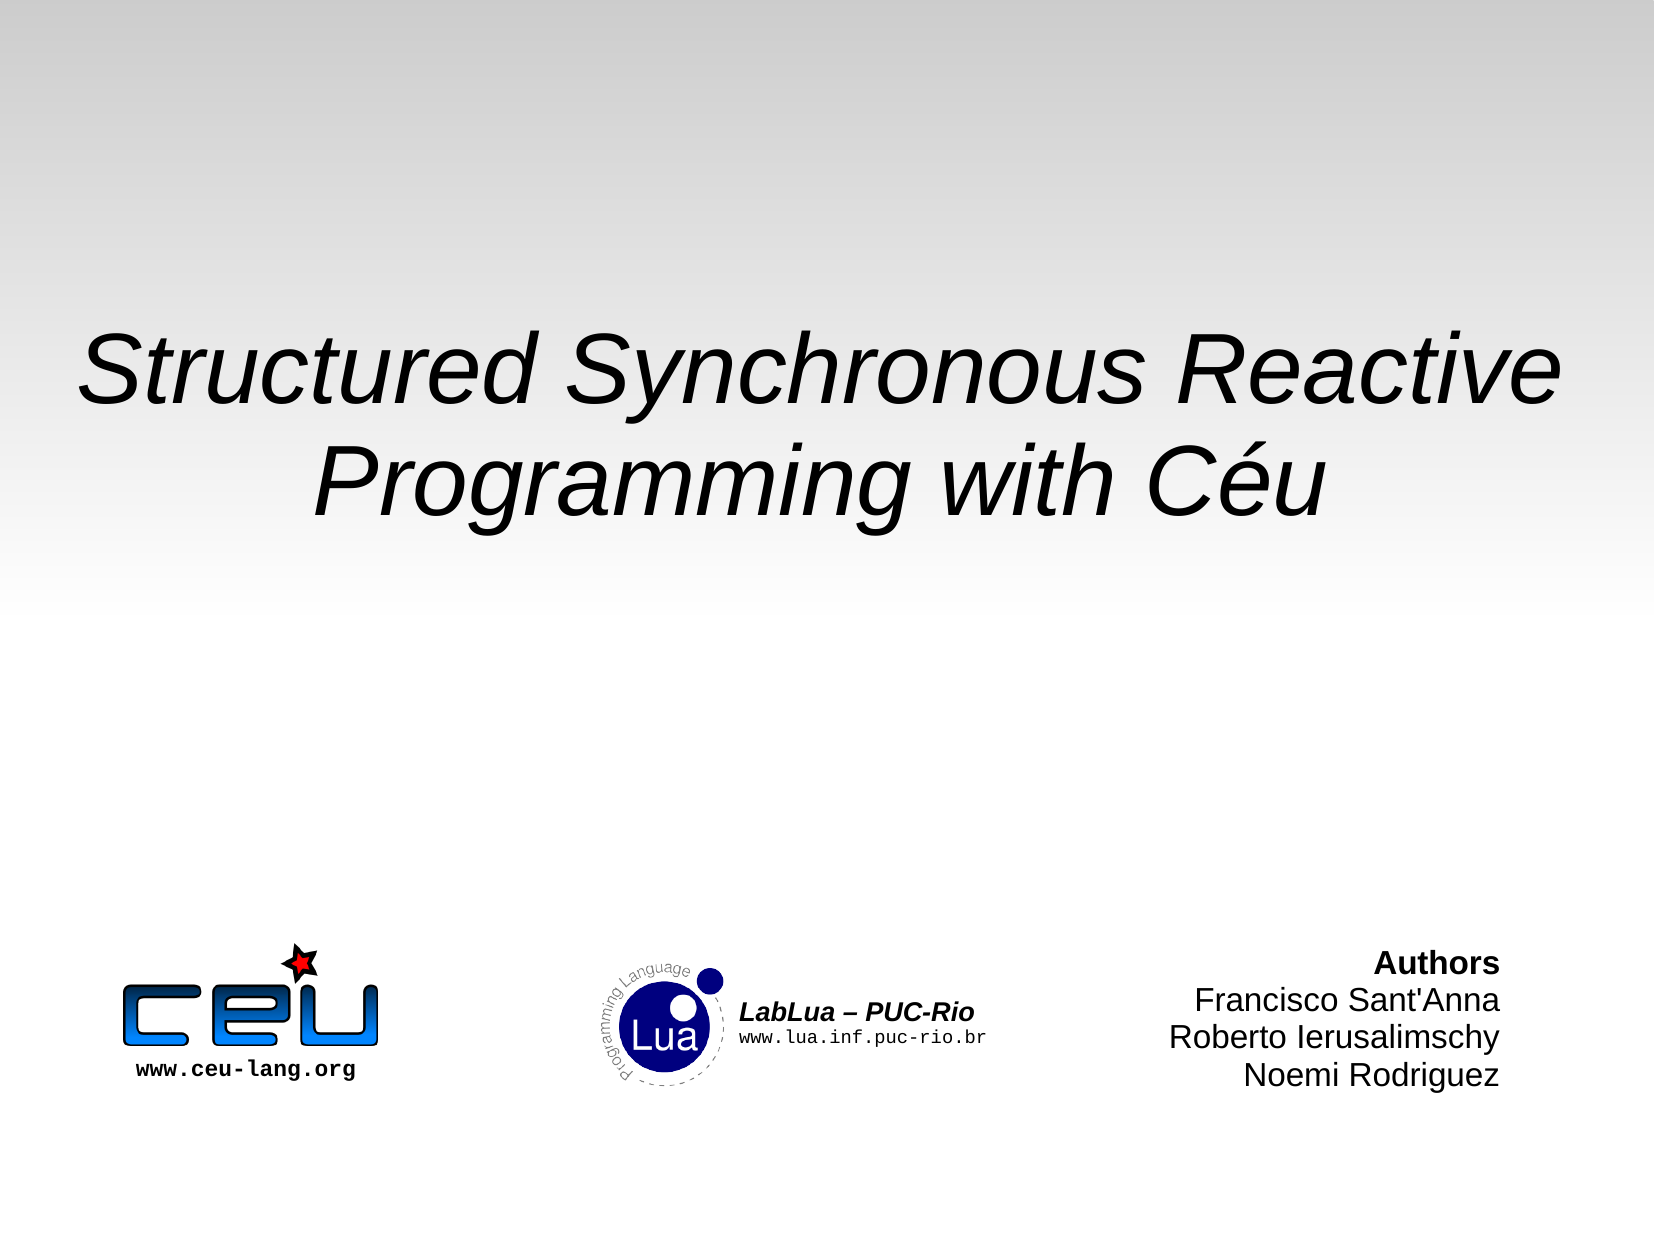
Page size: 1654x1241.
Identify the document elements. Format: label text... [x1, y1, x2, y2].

picture [123, 943, 378, 1046]
text_box LabLua – PUC-Rio www.lua.inf.puc-rio.br [724, 989, 1003, 1057]
text_box Authors Francisco Sant'Anna Roberto Ierusalimschy Noemi Rodriguez [1154, 937, 1565, 1103]
subtitle Structured Synchronous Reactive Programming with Céu [76, 283, 1565, 567]
text_box www.ceu-lang.org [114, 1050, 378, 1094]
picture [594, 955, 730, 1091]
